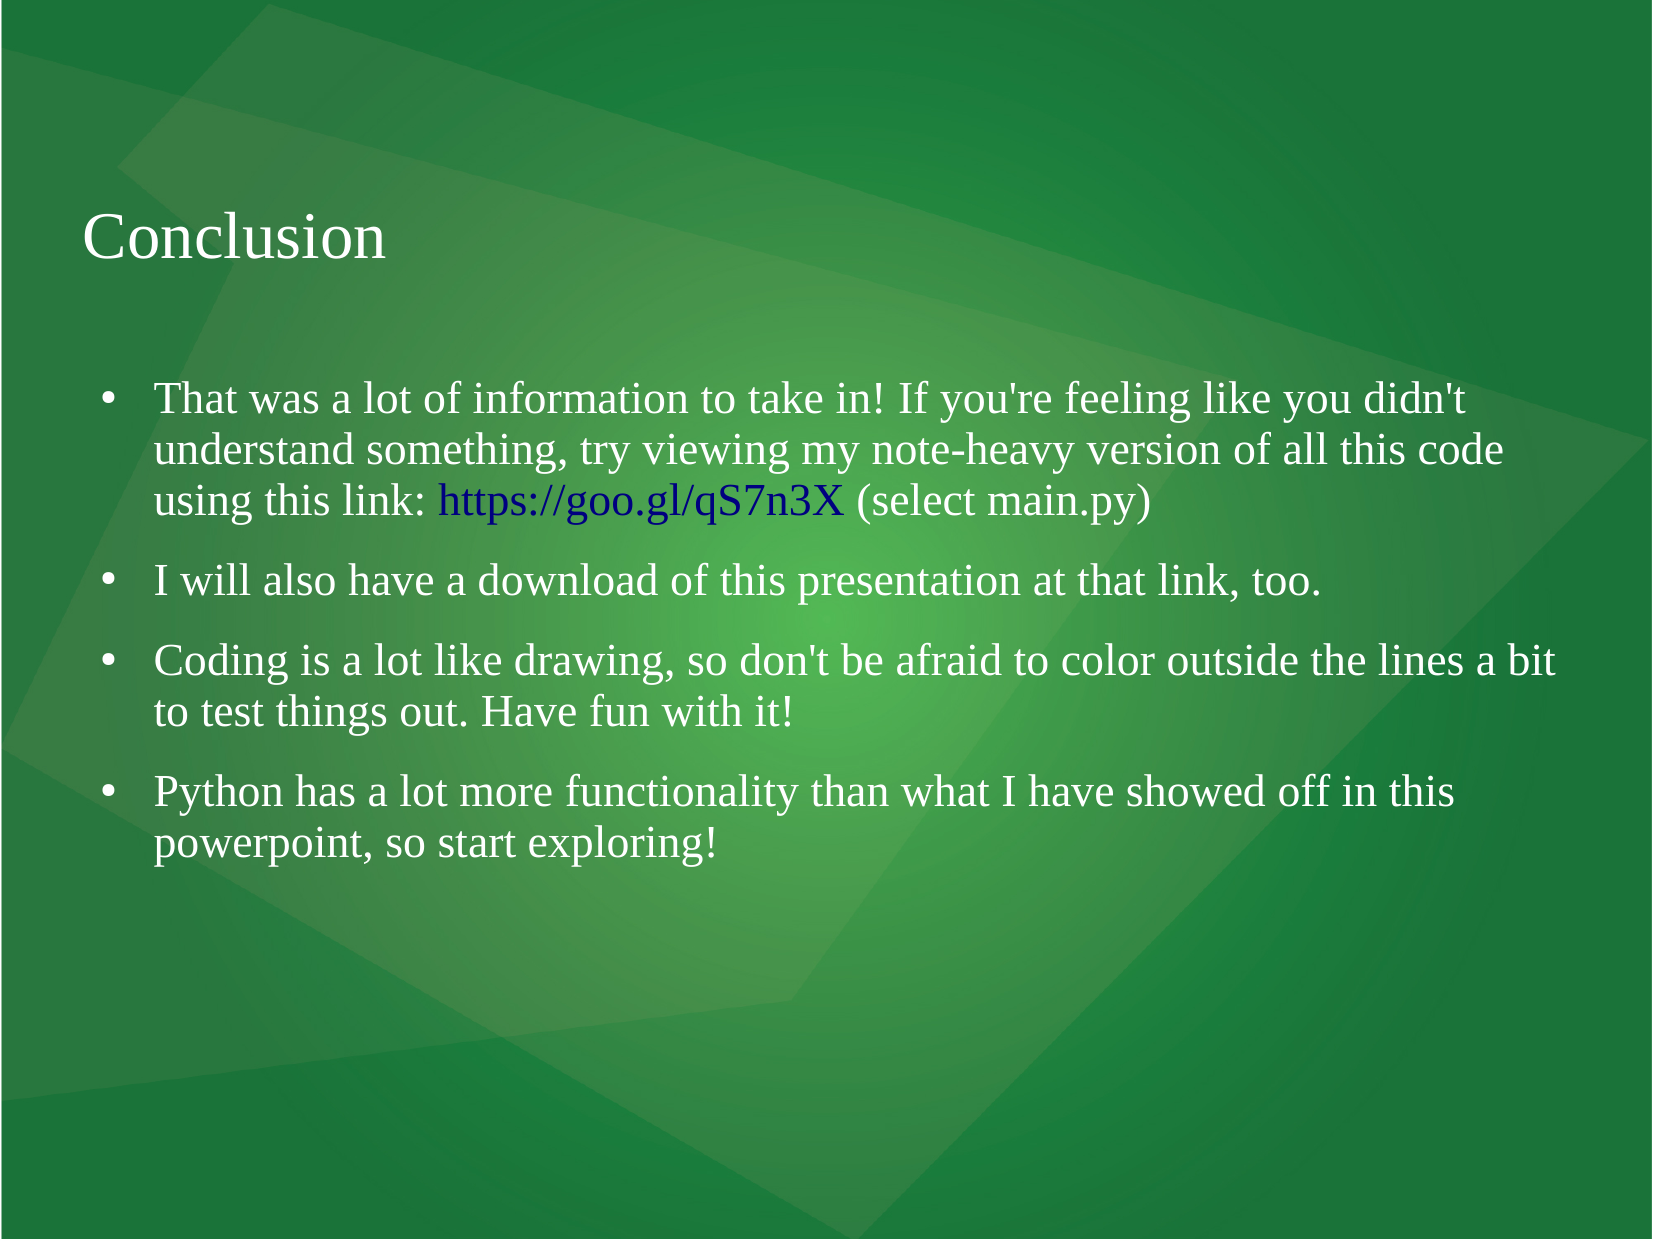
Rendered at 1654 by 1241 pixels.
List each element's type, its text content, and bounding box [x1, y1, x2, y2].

list That was a lot of information to take in! If you're feeling like you didn't understand something, try viewing my note-heavy version of all this code using this link: https://goo.gl/qS7n3X (select main.py) I will also have a download of this presentation at that link, too. Coding is a lot like drawing, so don't be afraid to color outside the lines a bit to test things out. Have fun with it! Python has a lot more functionality than what I have showed off in this powerpoint, so start exploring! [82, 372, 1571, 1051]
picture [0, 0, 1652, 1241]
title Conclusion [82, 132, 1571, 340]
